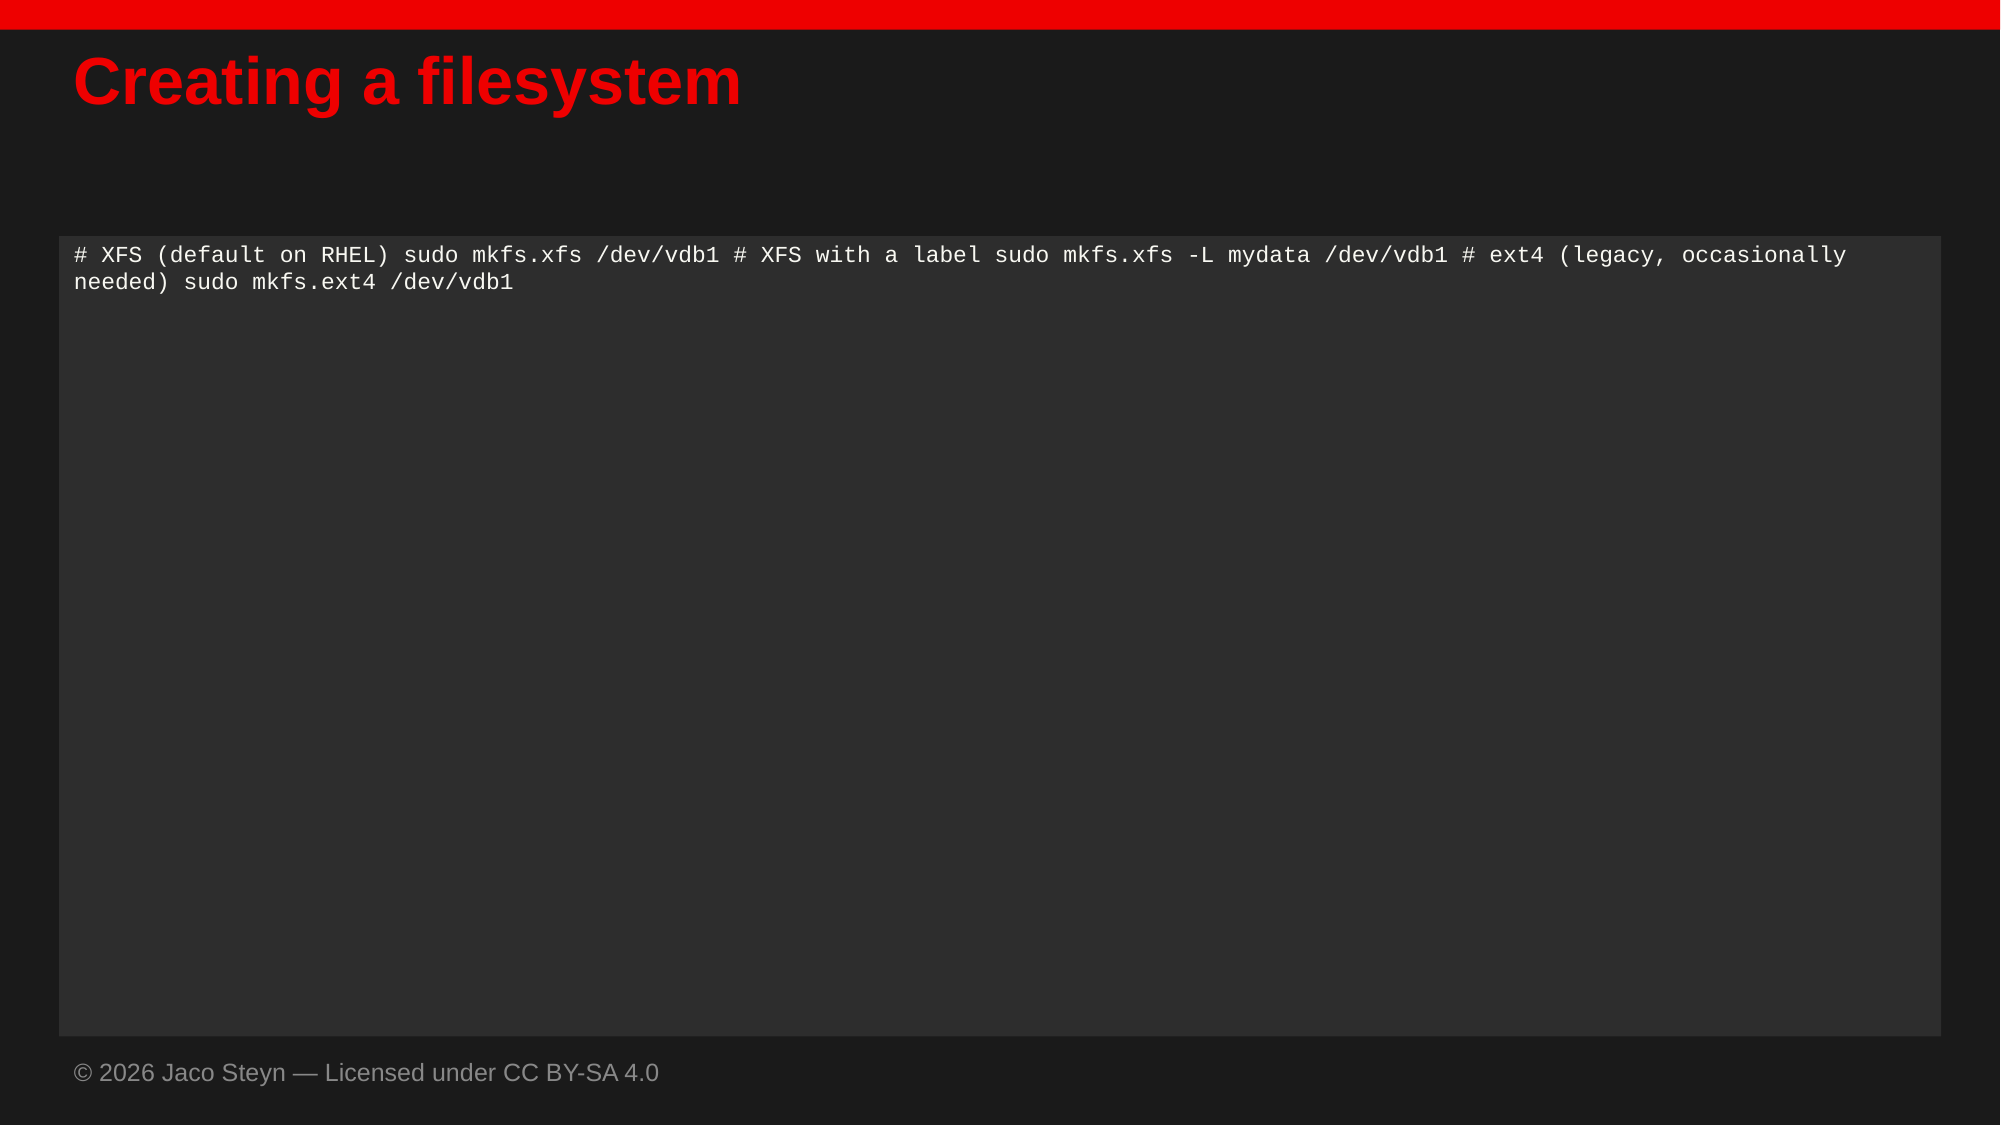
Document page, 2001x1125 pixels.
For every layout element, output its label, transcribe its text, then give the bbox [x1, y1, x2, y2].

text_box [0, 0, 2001, 30]
text_box Creating a filesystem [59, 36, 1942, 208]
text_box # XFS (default on RHEL) sudo mkfs.xfs /dev/vdb1 # XFS with a label sudo mkfs.xfs -L mydata /dev/vdb1 # ext4 (legacy, occasionally needed) sudo mkfs.ext4 /dev/vdb1 [59, 236, 1942, 1037]
text_box © 2026 Jaco Steyn — Licensed under CC BY-SA 4.0 [59, 1051, 1942, 1093]
